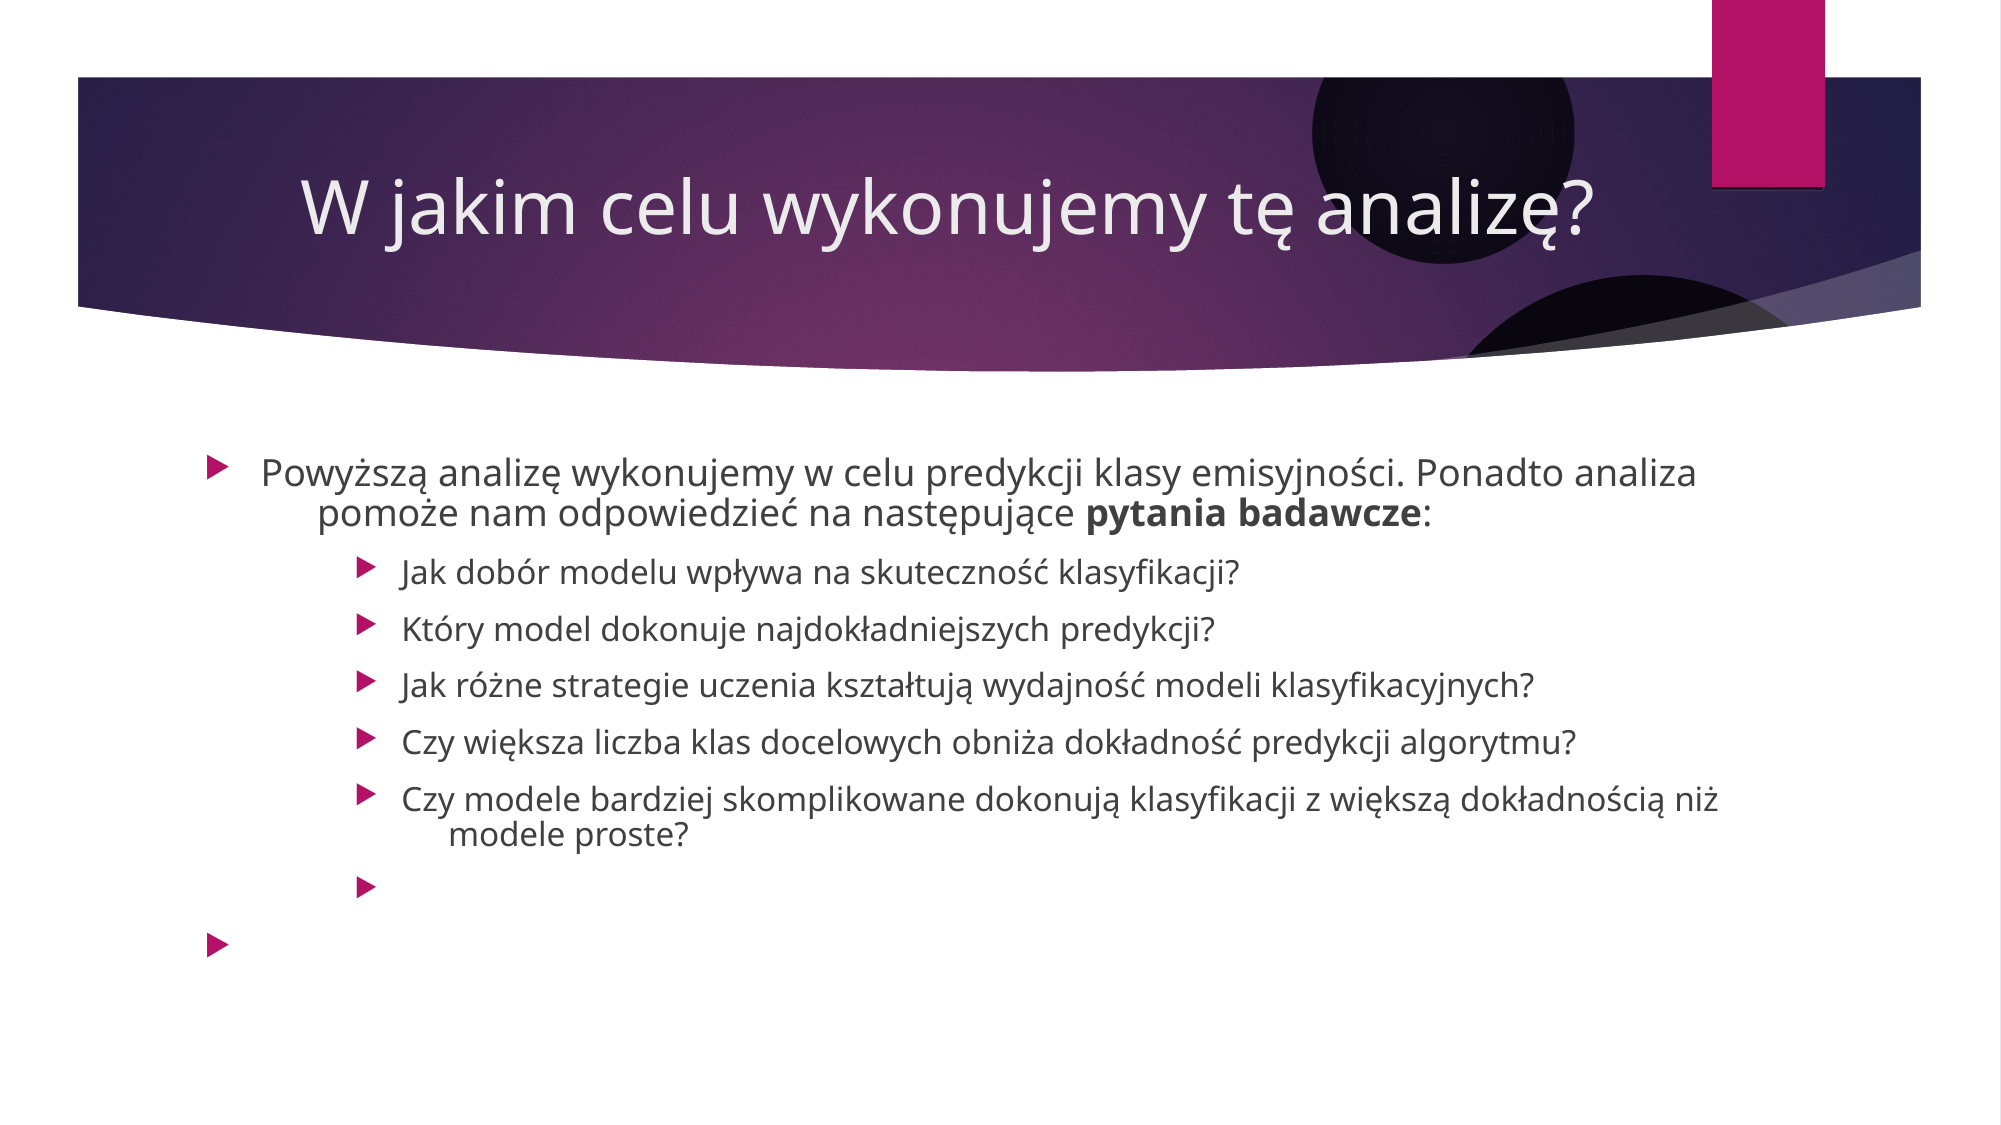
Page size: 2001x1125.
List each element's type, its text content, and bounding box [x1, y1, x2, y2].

title W jakim celu wykonujemy tę analizę? [285, 146, 1723, 263]
list Powyższą analizę wykonujemy w celu predykcji klasy emisyjności. Ponadto analiza pomoże nam odpowiedzieć na następujące pytania badawcze: Jak dobór modelu wpływa na skuteczność klasyfikacji? Który model dokonuje najdokładniejszych predykcji? Jak różne strategie uczenia kształtują wydajność modeli klasyfikacyjnych? Czy większa liczba klas docelowych obniża dokładność predykcji algorytmu? Czy modele bardziej skomplikowane dokonują klasyfikacji z większą dokładnością niż modele proste? [189, 446, 1819, 873]
